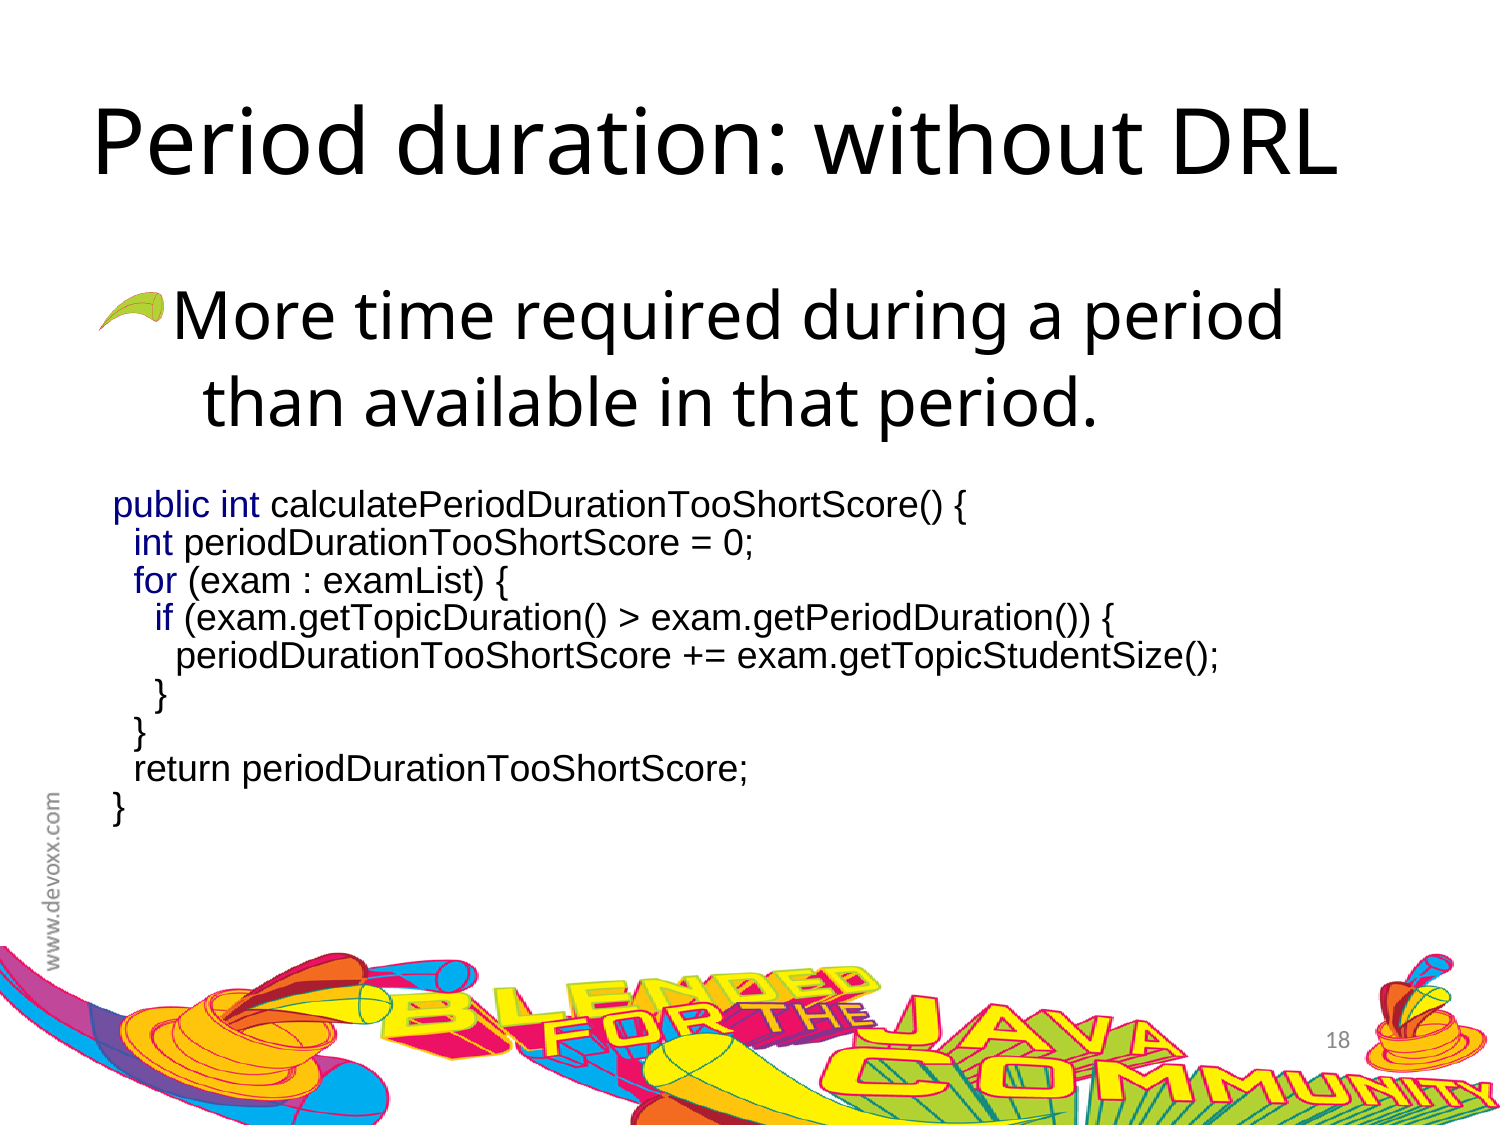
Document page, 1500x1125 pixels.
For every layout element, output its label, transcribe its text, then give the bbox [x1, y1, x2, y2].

text_box public int calculatePeriodDurationTooShortScore() { int periodDurationTooShortScore = 0; for (exam : examList) { if (exam.getTopicDuration() > exam.getPeriodDuration()) { periodDurationTooShortScore += exam.getTopicStudentSize(); } } return periodDurationTooShortScore; } [112, 487, 1388, 901]
title Period duration: without DRL [75, 45, 1426, 233]
picture [0, 757, 1500, 1125]
list More time required during a period than available in that period. [75, 262, 1426, 548]
